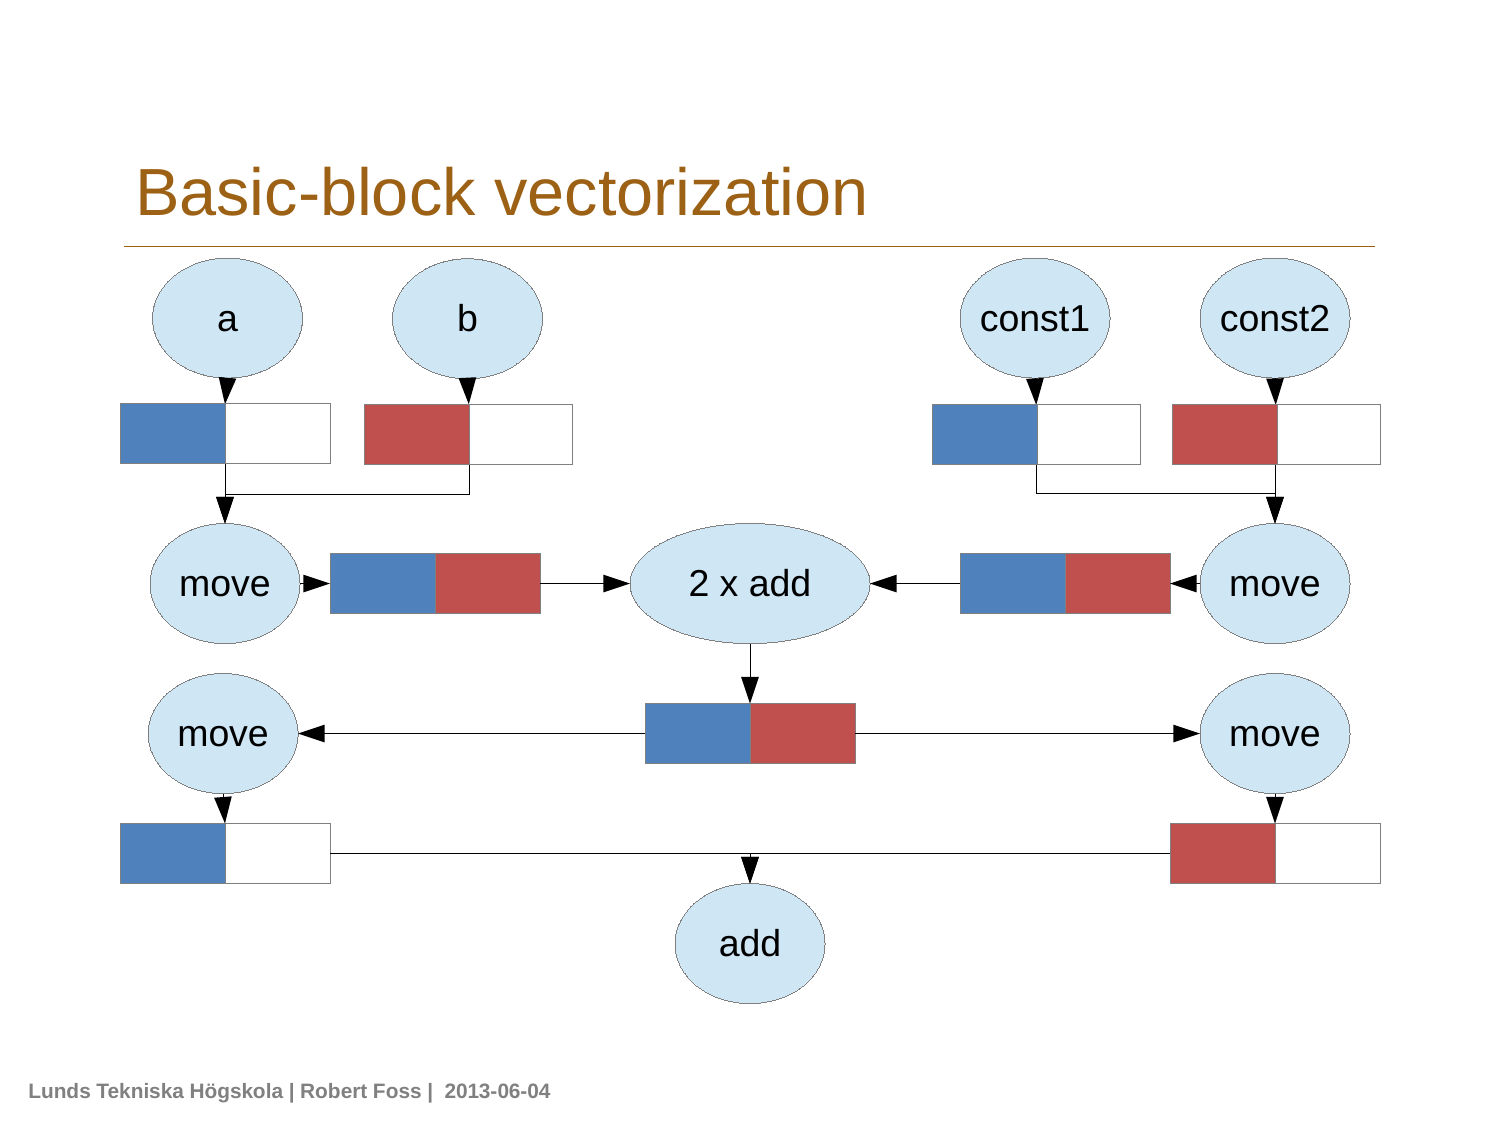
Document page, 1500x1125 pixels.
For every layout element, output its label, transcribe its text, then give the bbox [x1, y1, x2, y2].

text_box [120, 403, 331, 465]
title Basic-block vectorization [120, 120, 1500, 258]
text_box b [392, 258, 543, 379]
text_box [960, 553, 1171, 614]
text_box move [1200, 673, 1351, 794]
text_box [1171, 404, 1381, 465]
text_box [120, 823, 331, 884]
text_box move [150, 523, 301, 644]
text_box 2 x add [630, 523, 871, 644]
text_box const2 [1200, 258, 1351, 378]
text_box a [152, 258, 303, 378]
text_box [330, 553, 541, 614]
text_box [645, 703, 856, 764]
text_box const1 [960, 258, 1111, 378]
text_box add [675, 883, 826, 1004]
text_box [1170, 823, 1381, 884]
text_box [931, 404, 1141, 465]
text_box move [148, 673, 299, 794]
text_box move [1200, 523, 1351, 644]
text_box [364, 404, 574, 465]
